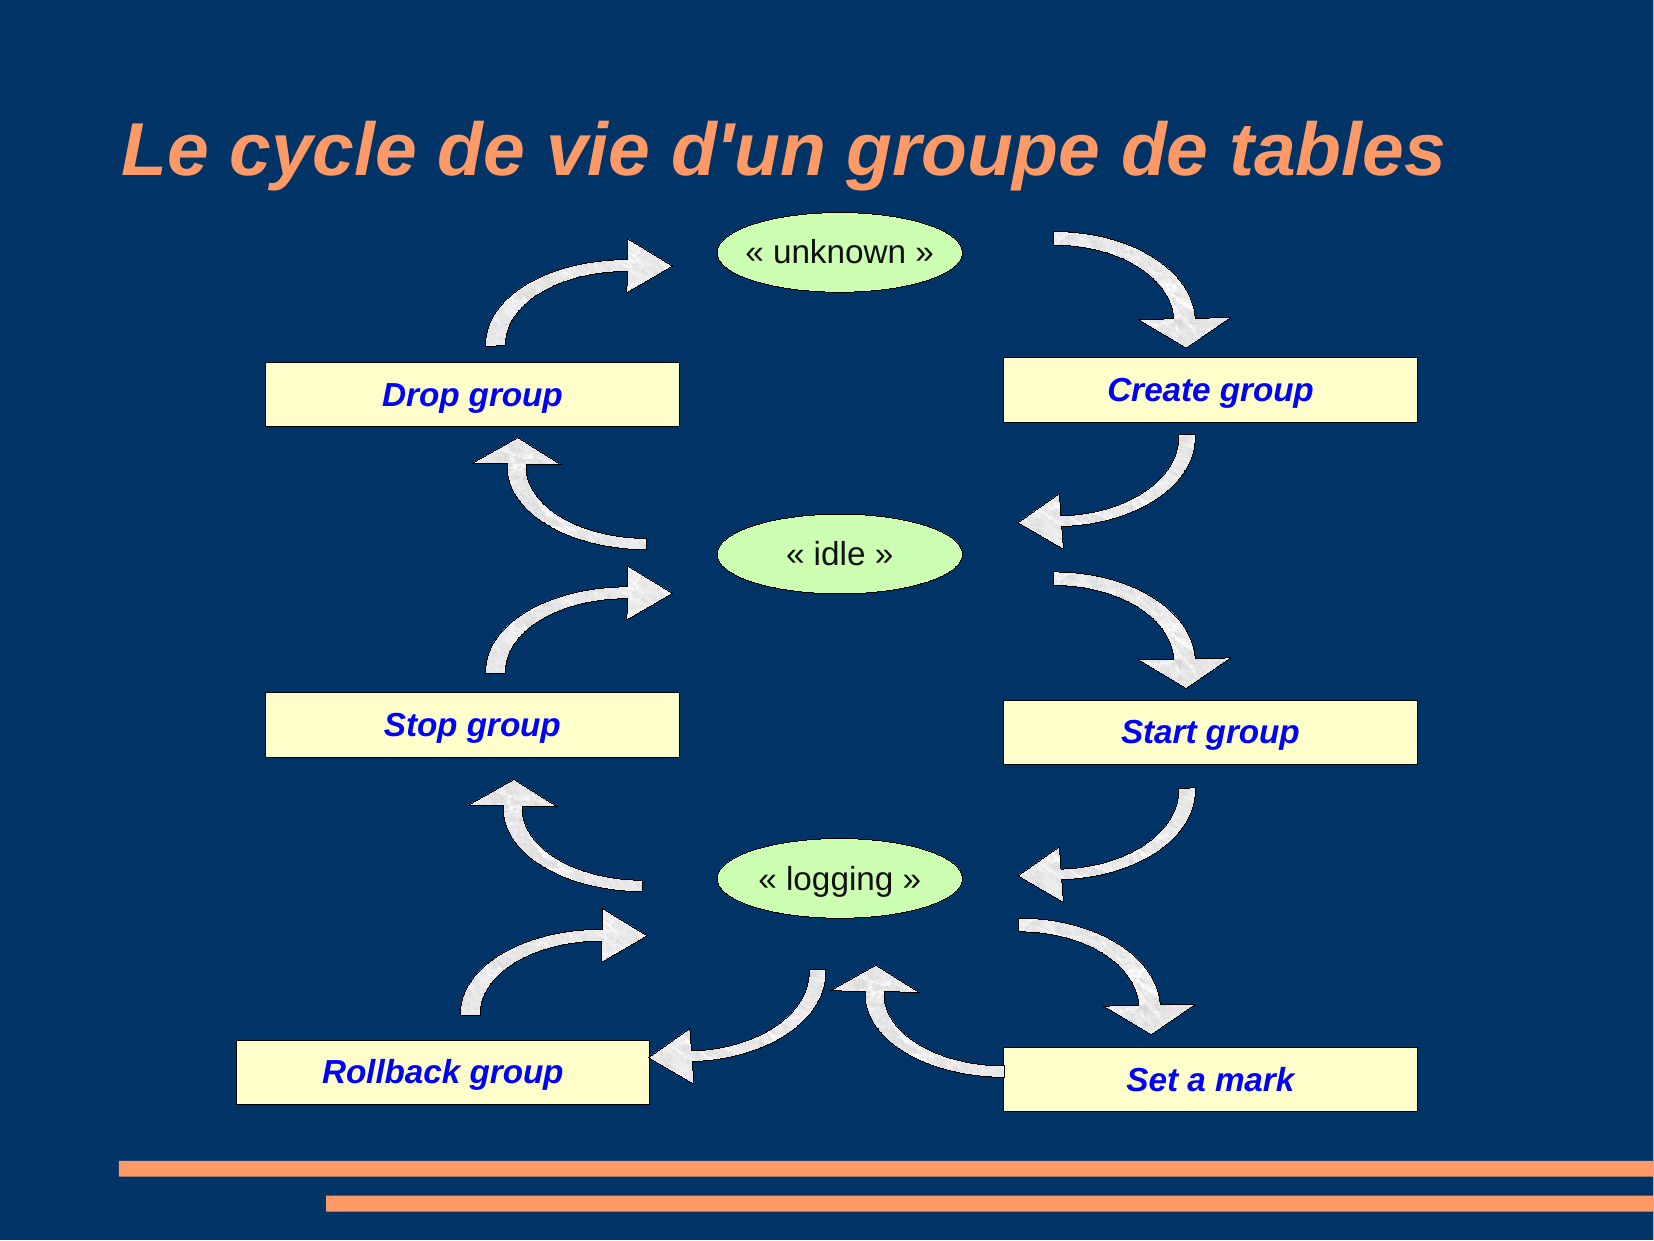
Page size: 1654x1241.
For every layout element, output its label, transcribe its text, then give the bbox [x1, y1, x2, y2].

text_box [1018, 918, 1196, 1035]
text_box « logging » [717, 838, 963, 919]
text_box [472, 437, 647, 550]
text_box [1053, 231, 1231, 348]
text_box Create group [1003, 357, 1418, 423]
text_box Start group [1003, 700, 1418, 765]
text_box « unknown » [717, 212, 963, 293]
text_box [460, 908, 648, 1016]
text_box Drop group [265, 362, 680, 427]
text_box [485, 566, 673, 674]
text_box [468, 779, 643, 892]
text_box [830, 965, 1005, 1078]
text_box [1018, 434, 1196, 549]
text_box Stop group [265, 692, 680, 758]
text_box Rollback group [236, 1040, 650, 1105]
text_box [648, 969, 826, 1084]
text_box Set a mark [1003, 1047, 1418, 1112]
text_box [1053, 571, 1231, 689]
title Le cycle de vie d'un groupe de tables [121, 46, 1534, 254]
text_box [485, 238, 673, 347]
text_box [1018, 787, 1196, 903]
text_box « idle » [717, 514, 963, 594]
